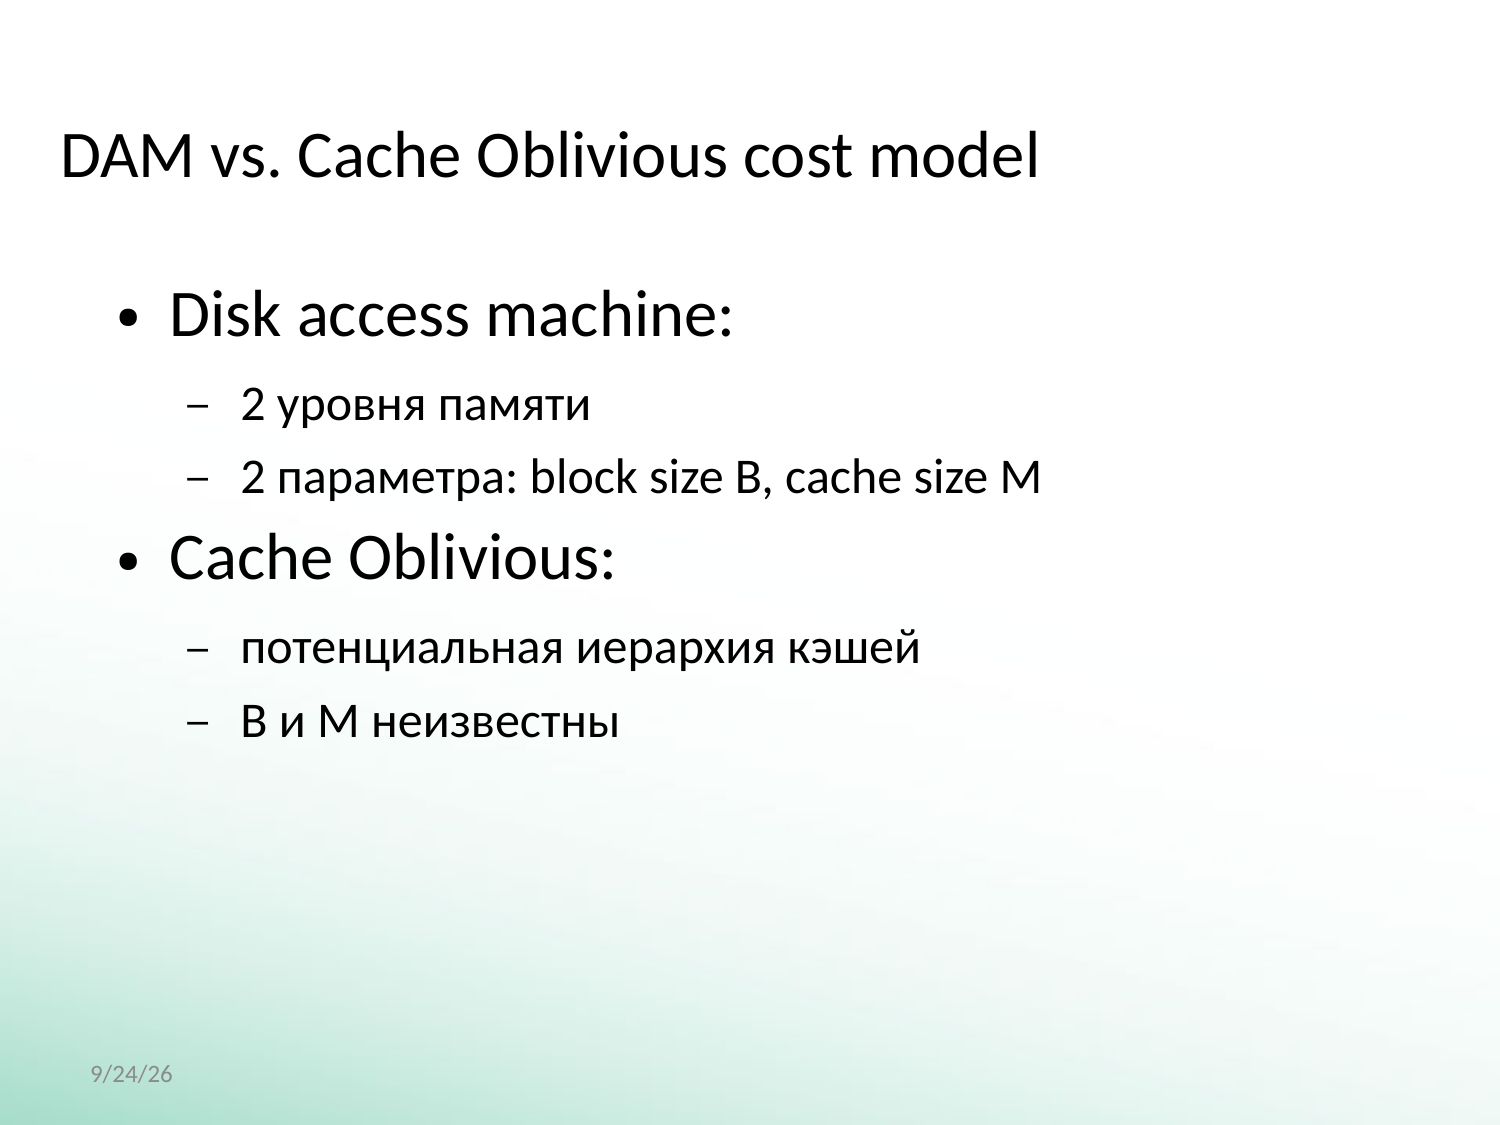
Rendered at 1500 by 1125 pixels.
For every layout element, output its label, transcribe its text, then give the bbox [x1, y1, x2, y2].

title DAM vs. Cache Oblivious cost model [60, 90, 1410, 231]
picture [0, 0, 1500, 1125]
list Disk access machine: 2 уровня памяти 2 параметра: block size B, cache size M Cache Oblivious: потенциальная иерархия кэшей B и M неизвестны [98, 286, 1419, 776]
